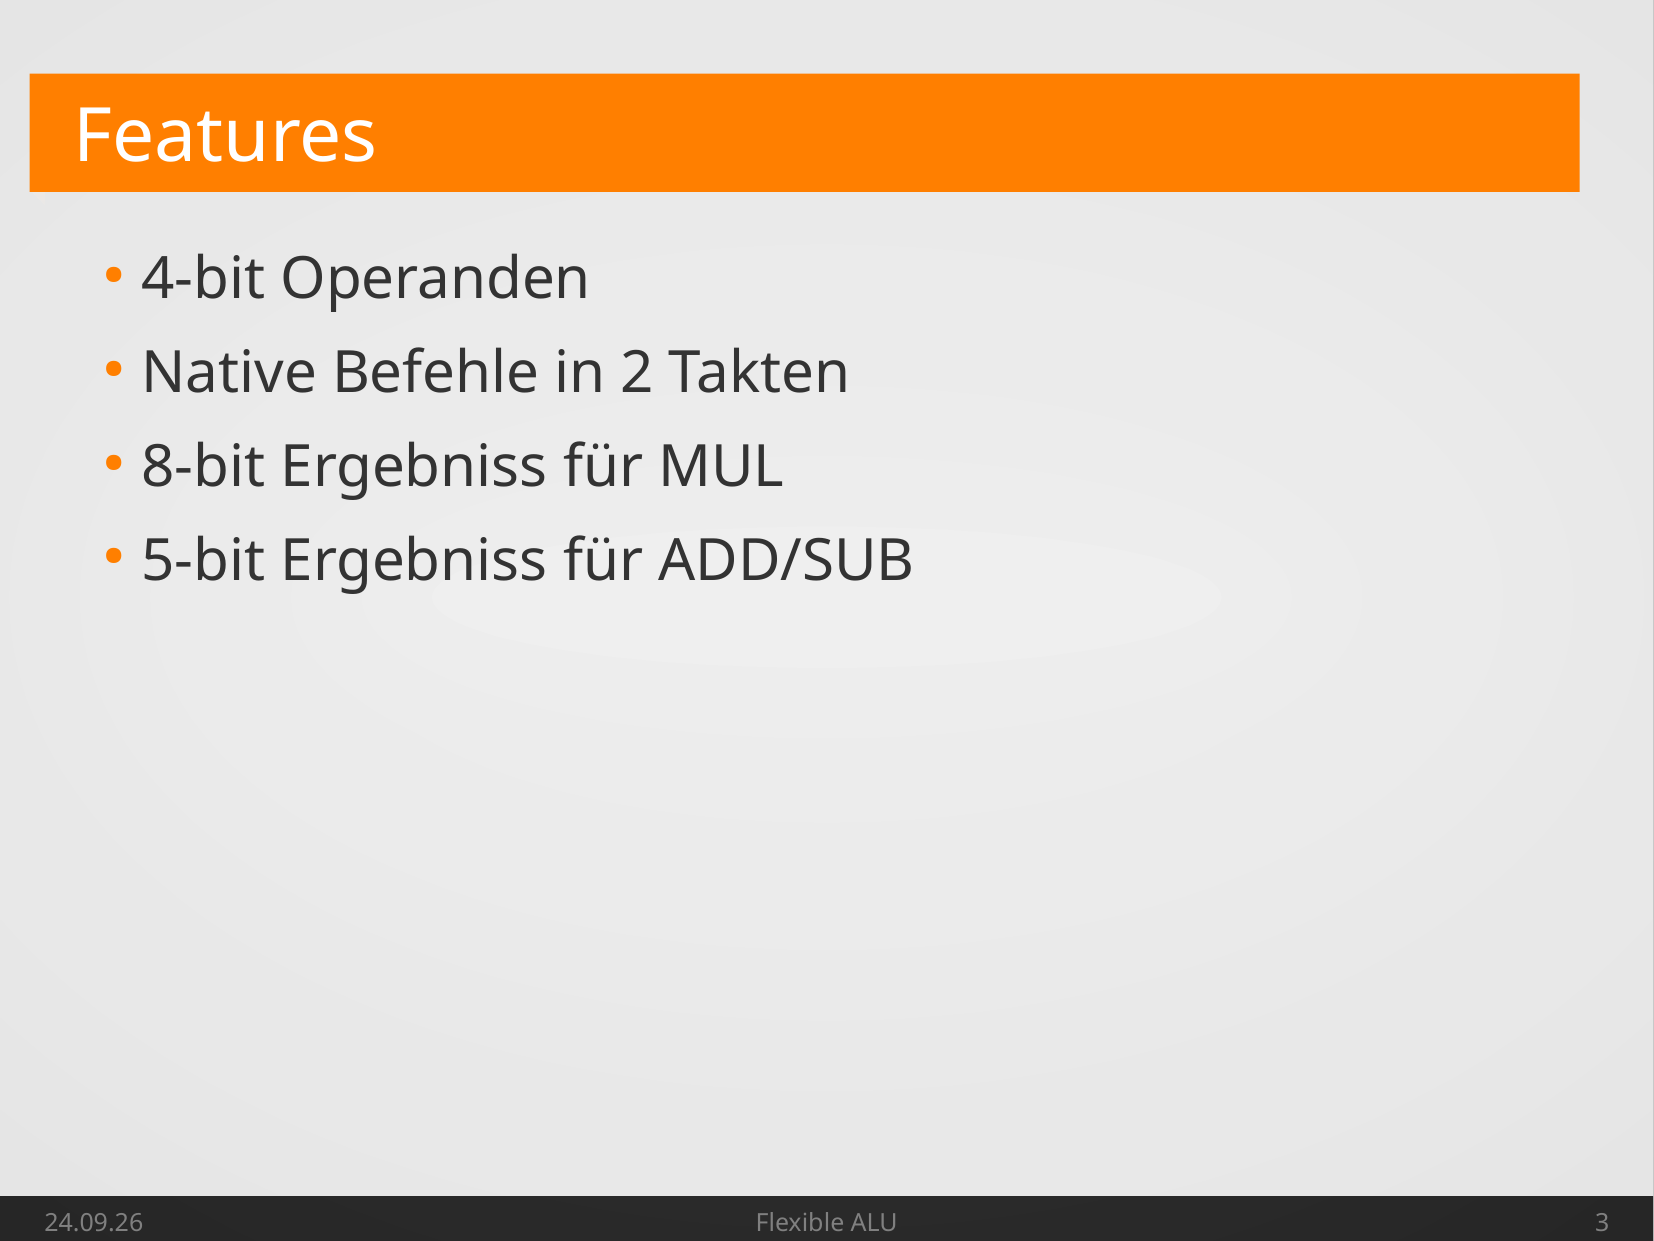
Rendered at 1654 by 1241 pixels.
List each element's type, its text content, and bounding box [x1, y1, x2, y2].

list 4-bit Operanden Native Befehle in 2 Takten 8-bit Ergebniss für MUL 5-bit Ergebniss für ADD/SUB [73, 236, 1580, 1167]
title Features [73, 73, 1565, 192]
